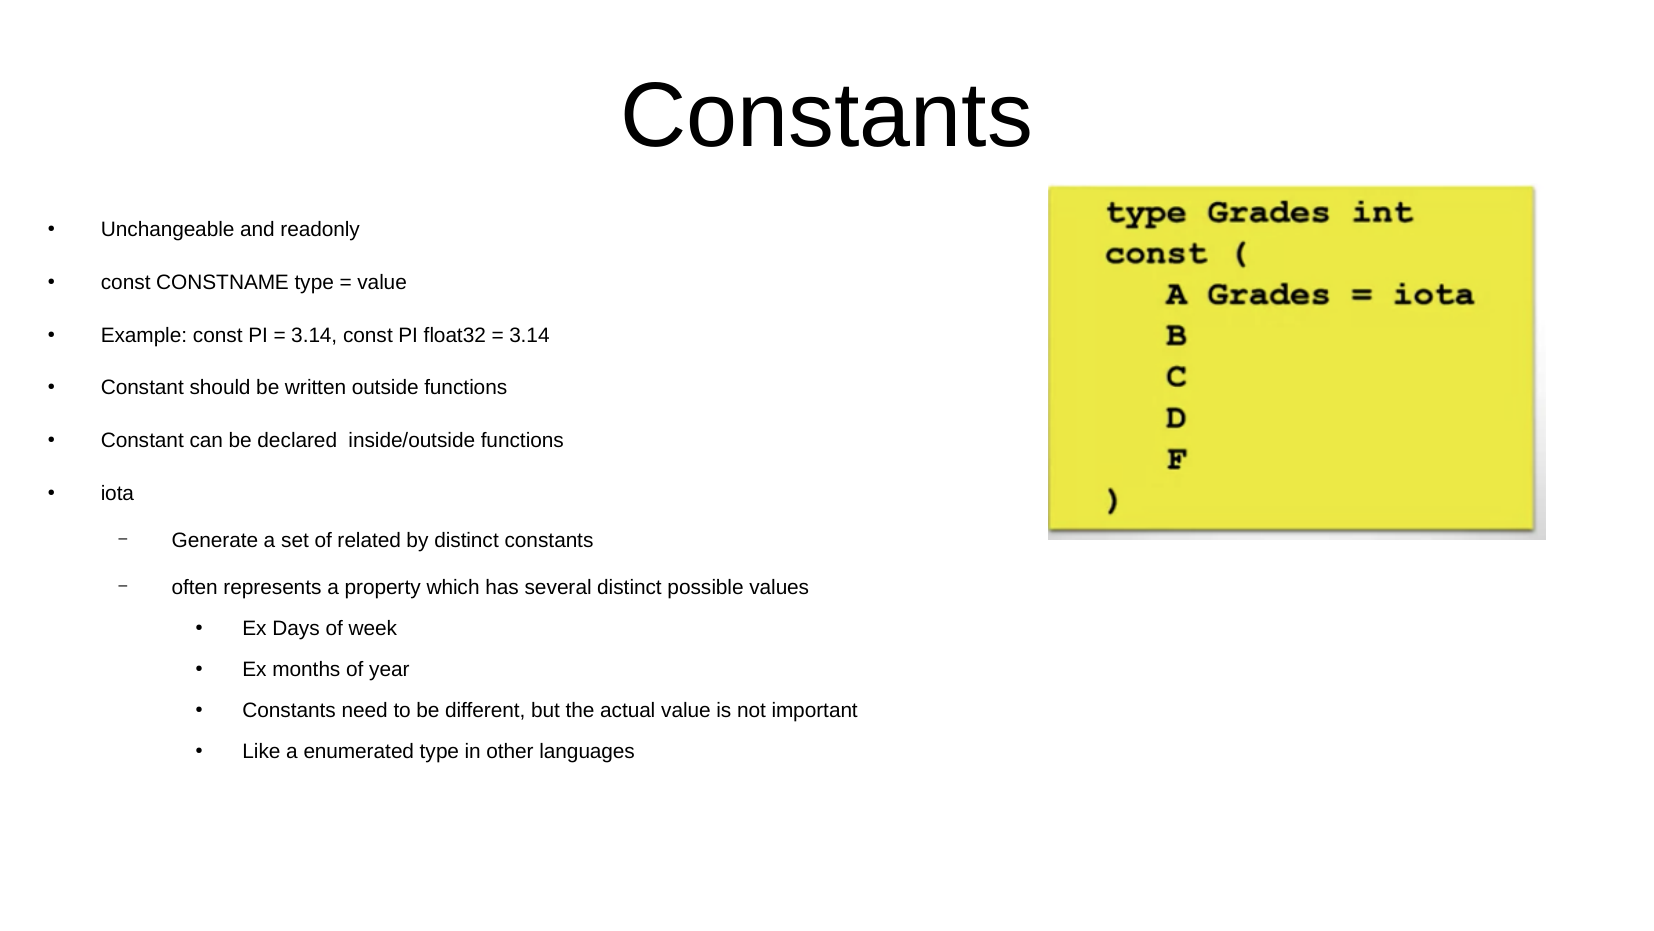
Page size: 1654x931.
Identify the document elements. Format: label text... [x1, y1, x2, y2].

list Unchangeable and readonly const CONSTNAME type = value Example: const PI = 3.14, const PI float32 = 3.14 Constant should be written outside functions Constant can be declared inside/outside functions iota Generate a set of related by distinct constants often represents a property which has several distinct possible values Ex Days of week Ex months of year Constants need to be different, but the actual value is not important Like a enumerated type in other languages [30, 217, 1571, 901]
picture [1048, 183, 1546, 541]
title Constants [82, 37, 1571, 193]
